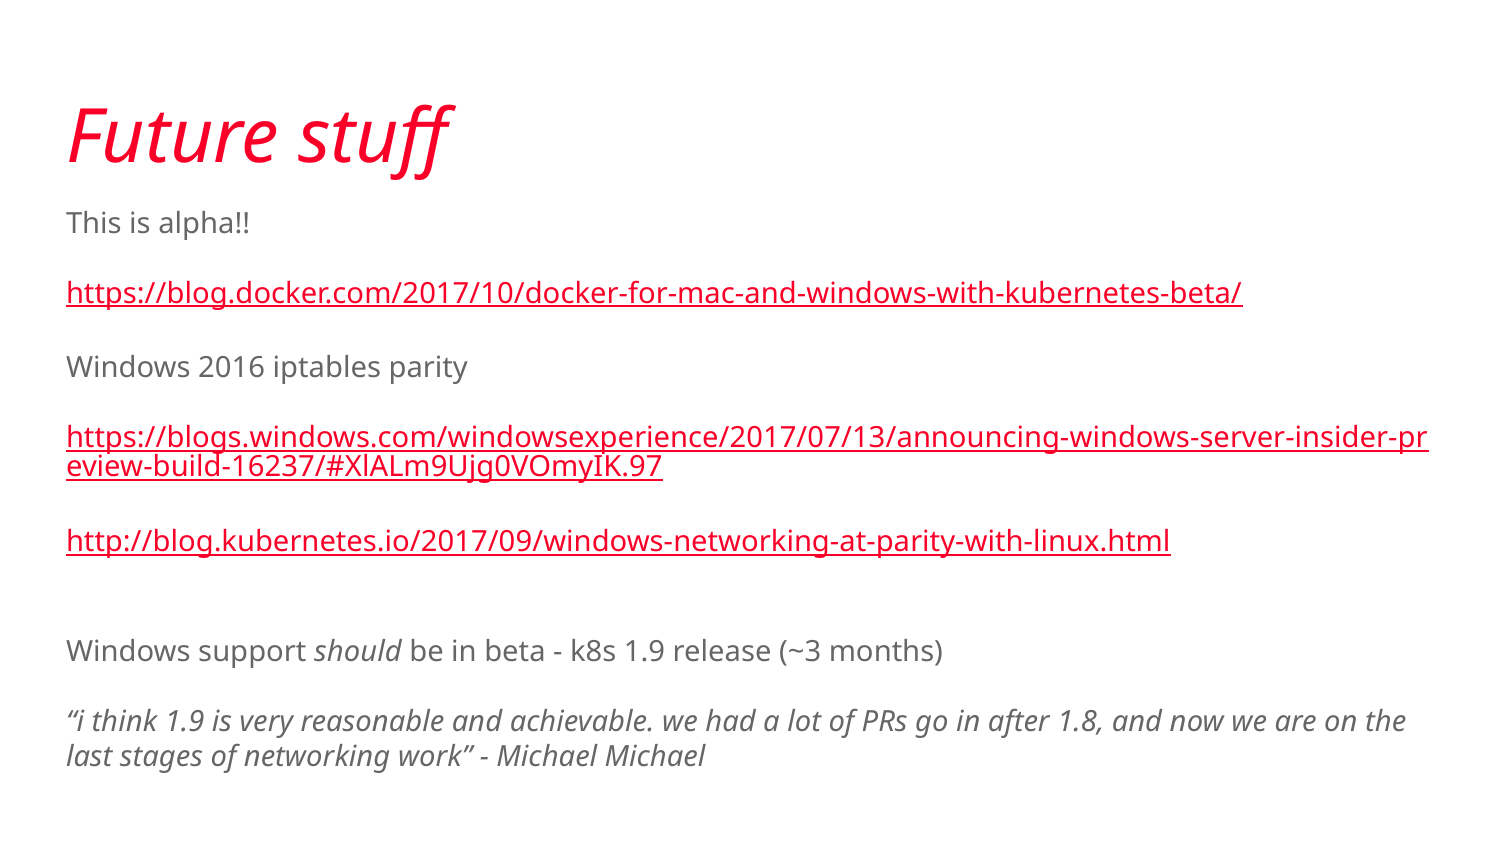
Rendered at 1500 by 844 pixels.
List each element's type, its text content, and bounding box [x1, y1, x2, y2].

list This is alpha!! https://blog.docker.com/2017/10/docker-for-mac-and-windows-with-kubernetes-beta/ Windows 2016 iptables parity https://blogs.windows.com/windowsexperience/2017/07/13/announcing-windows-server-insider-preview-build-16237/#XlALm9Ujg0VOmyIK.97 http://blog.kubernetes.io/2017/09/windows-networking-at-parity-with-linux.html Windows support should be in beta - k8s 1.9 release (~3 months) “i think 1.9 is very reasonable and achievable. we had a lot of PRs go in after 1.8, and now we are on the last stages of networking work” - Michael Michael [51, 189, 1449, 750]
title Future stuff [51, 72, 1449, 167]
